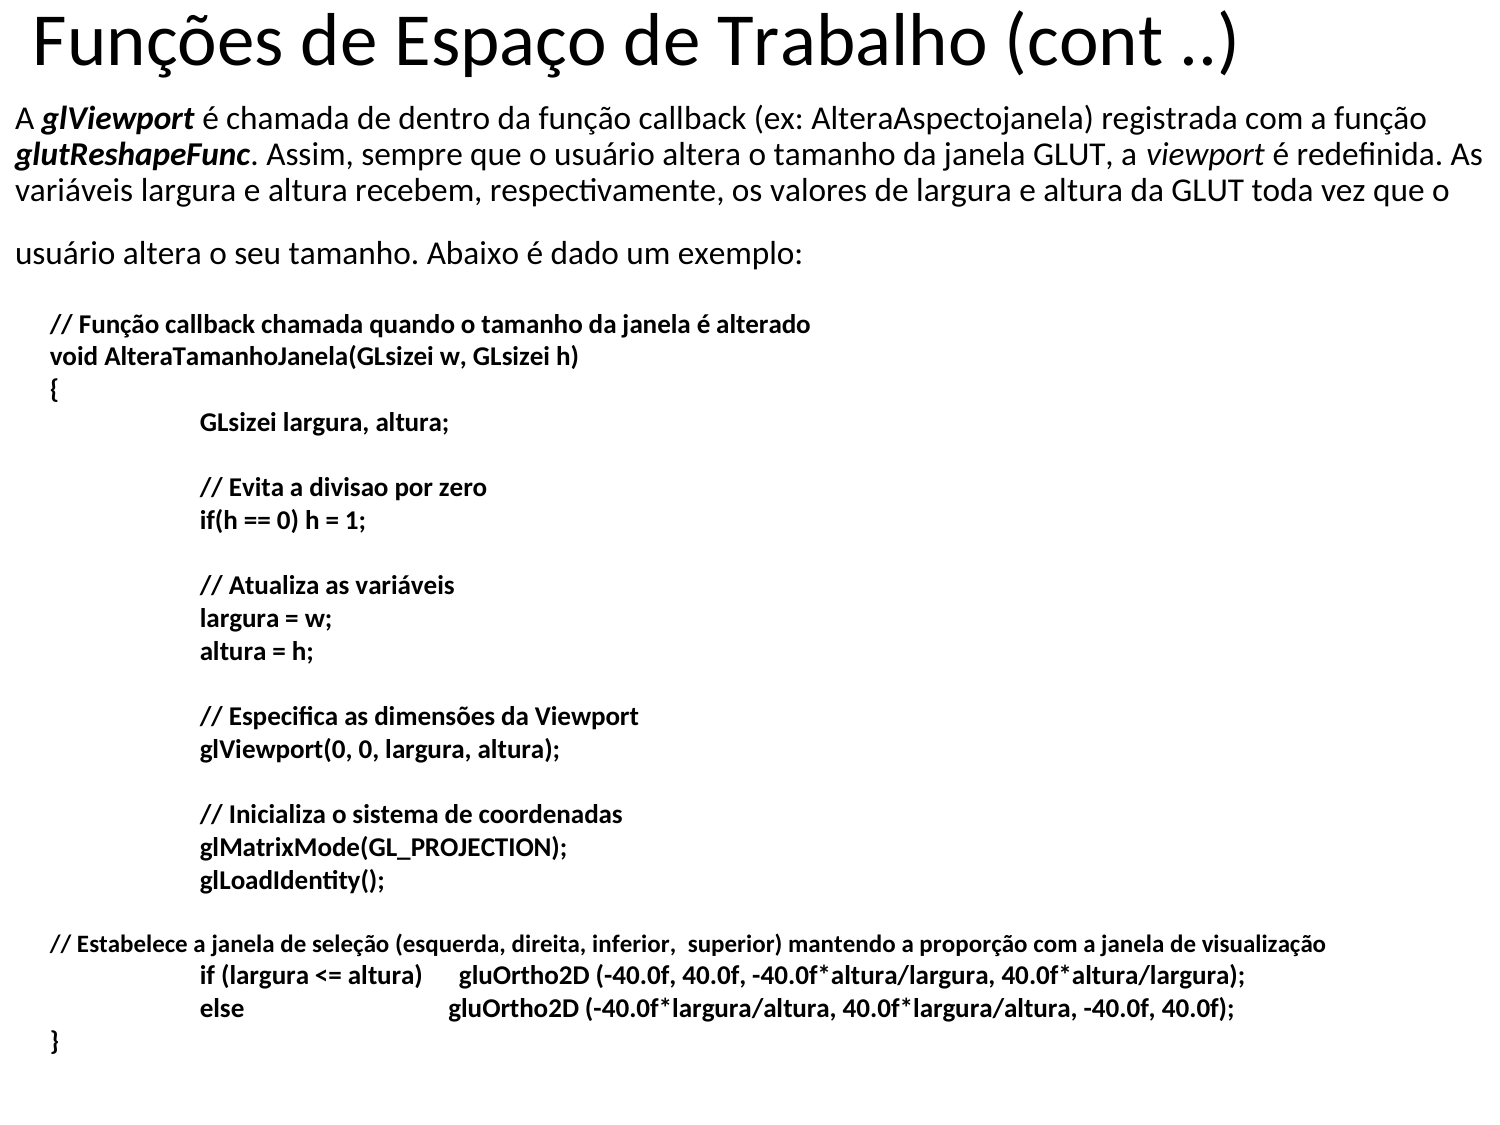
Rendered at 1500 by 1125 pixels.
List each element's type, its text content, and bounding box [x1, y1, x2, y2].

title Funções de Espaço de Trabalho (cont ..) [0, 0, 1276, 93]
text_box A glViewport é chamada de dentro da função callback (ex: AlteraAspectojanela) registrada com a função glutReshapeFunc. Assim, sempre que o usuário altera o tamanho da janela GLUT, a viewport é redefinida. As variáveis largura e altura recebem, respectivamente, os valores de largura e altura da GLUT toda vez que o usuário altera o seu tamanho. Abaixo é dado um exemplo: [0, 93, 1500, 433]
text_box // Função callback chamada quando o tamanho da janela é alterado void AlteraTamanhoJanela(GLsizei w, GLsizei h) { GLsizei largura, altura; // Evita a divisao por zero if(h == 0) h = 1; // Atualiza as variáveis largura = w; altura = h; // Especifica as dimensões da Viewport glViewport(0, 0, largura, altura); // Inicializa o sistema de coordenadas glMatrixMode(GL_PROJECTION); glLoadIdentity(); // Estabelece a janela de seleção (esquerda, direita, inferior, superior) mantendo a proporção com a janela de visualização if (largura <= altura) gluOrtho2D (-40.0f, 40.0f, -40.0f*altura/largura, 40.0f*altura/largura); else gluOrtho2D (-40.0f*largura/altura, 40.0f*largura/altura, -40.0f, 40.0f); } [35, 304, 1454, 1125]
